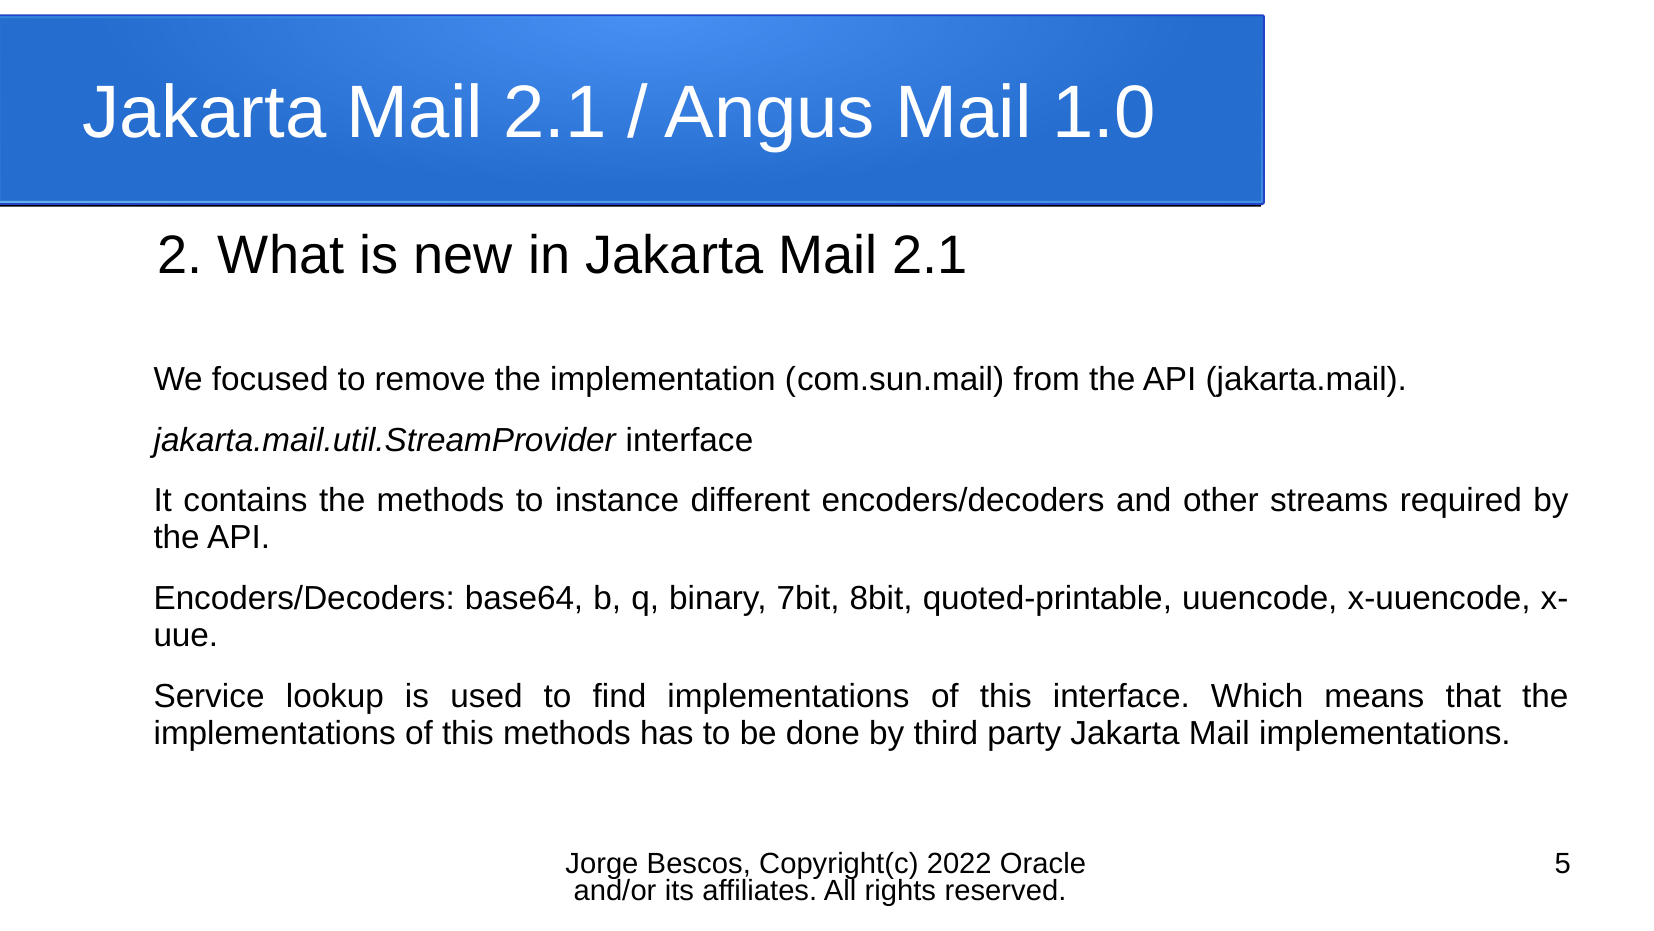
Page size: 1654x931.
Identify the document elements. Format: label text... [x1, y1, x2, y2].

list 2. What is new in Jakarta Mail 2.1 [82, 224, 1571, 360]
title Jakarta Mail 2.1 / Angus Mail 1.0 [82, 35, 1235, 189]
list We focused to remove the implementation (com.sun.mail) from the API (jakarta.mail). jakarta.mail.util.StreamProvider interface It contains the methods to instance different encoders/decoders and other streams required by the API. Encoders/Decoders: base64, b, q, binary, 7bit, 8bit, quoted-printable, uuencode, x-uuencode, x-uue. Service lookup is used to find implementations of this interface. Which means that the implementations of this methods has to be done by third party Jakarta Mail implementations. [82, 360, 1571, 764]
